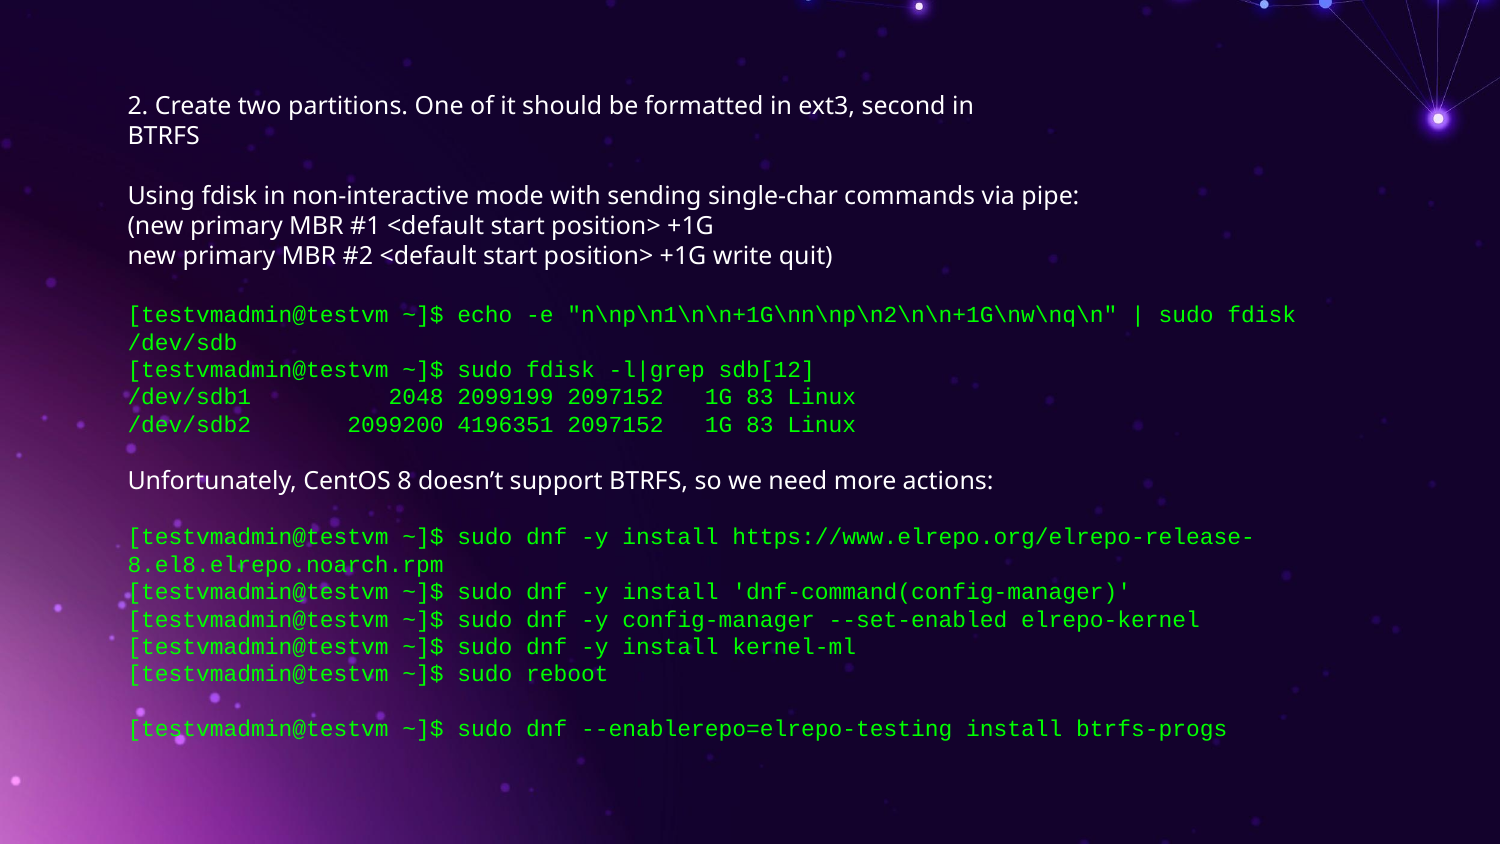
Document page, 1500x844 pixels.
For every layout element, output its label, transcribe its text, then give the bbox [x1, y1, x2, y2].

list 2. Create two partitions. One of it should be formatted in ext3, second in BTRFS Using fdisk in non-interactive mode with sending single-char commands via pipe: (new primary MBR #1 <default start position> +1G new primary MBR #2 <default start position> +1G write quit) [testvmadmin@testvm ~]$ echo -e "n\np\n1\n\n+1G\nn\np\n2\n\n+1G\nw\nq\n" | sudo fdisk /dev/sdb [testvmadmin@testvm ~]$ sudo fdisk -l|grep sdb[12] /dev/sdb1 2048 2099199 2097152 1G 83 Linux /dev/sdb2 2099200 4196351 2097152 1G 83 Linux Unfortunately, CentOS 8 doesn’t support BTRFS, so we need more actions: [testvmadmin@testvm ~]$ sudo dnf -y install https://www.elrepo.org/elrepo-release-8.el8.elrepo.noarch.rpm [testvmadmin@testvm ~]$ sudo dnf -y install 'dnf-command(config-manager)' [testvmadmin@testvm ~]$ sudo dnf -y config-manager --set-enabled elrepo-kernel [testvmadmin@testvm ~]$ sudo dnf -y install kernel-ml [testvmadmin@testvm ~]$ sudo reboot [testvmadmin@testvm ~]$ sudo dnf --enablerepo=elrepo-testing install btrfs-progs [112, 75, 1377, 788]
picture [0, 0, 1500, 844]
